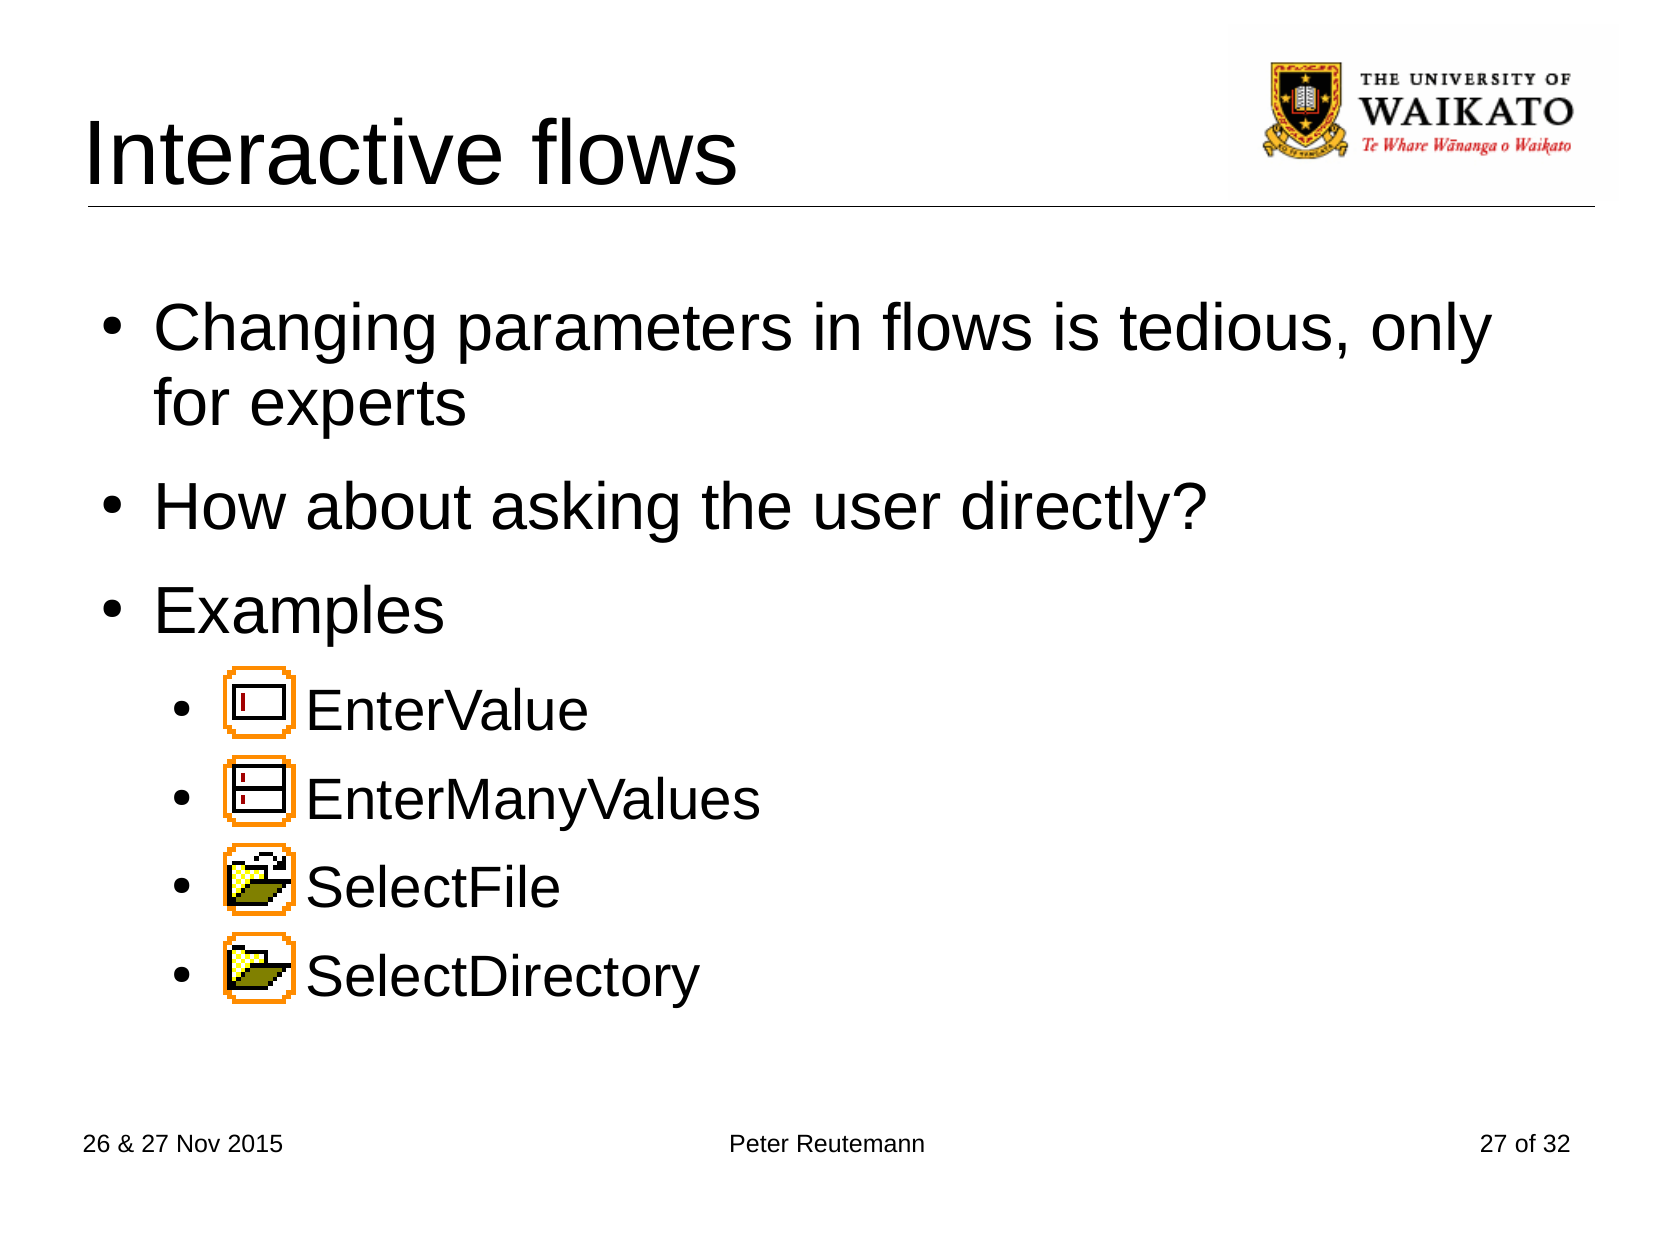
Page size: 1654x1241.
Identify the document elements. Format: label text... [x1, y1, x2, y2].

picture [223, 666, 296, 739]
title Interactive flows [82, 49, 1571, 257]
list Changing parameters in flows is tedious, only for experts How about asking the user directly? Examples EnterValue EnterManyValues SelectFile SelectDirectory [82, 290, 1571, 1010]
picture [223, 843, 296, 916]
picture [1228, 24, 1619, 201]
picture [223, 932, 296, 1004]
picture [223, 755, 296, 827]
